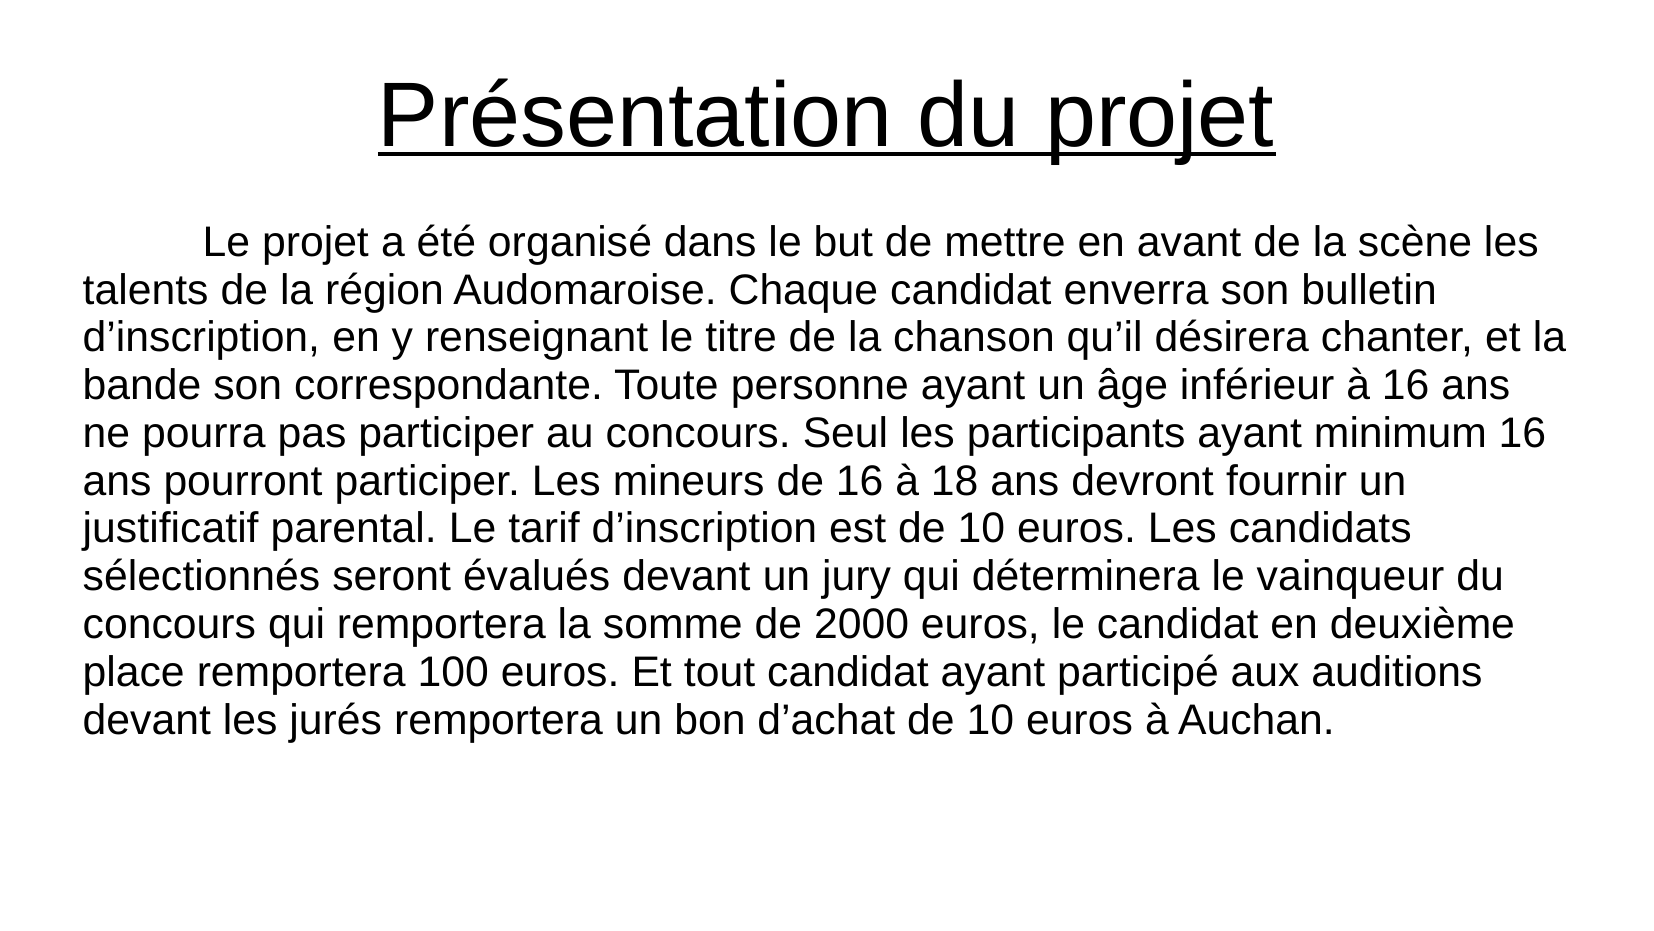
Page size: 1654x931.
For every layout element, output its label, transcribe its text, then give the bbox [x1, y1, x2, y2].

title Présentation du projet [82, 37, 1571, 193]
list Le projet a été organisé dans le but de mettre en avant de la scène les talents de la région Audomaroise. Chaque candidat enverra son bulletin d’inscription, en y renseignant le titre de la chanson qu’il désirera chanter, et la bande son correspondante. Toute personne ayant un âge inférieur à 16 ans ne pourra pas participer au concours. Seul les participants ayant minimum 16 ans pourront participer. Les mineurs de 16 à 18 ans devront fournir un justificatif parental. Le tarif d’inscription est de 10 euros. Les candidats sélectionnés seront évalués devant un jury qui déterminera le vainqueur du concours qui remportera la somme de 2000 euros, le candidat en deuxième place remportera 100 euros. Et tout candidat ayant participé aux auditions devant les jurés remportera un bon d’achat de 10 euros à Auchan. [82, 217, 1571, 758]
